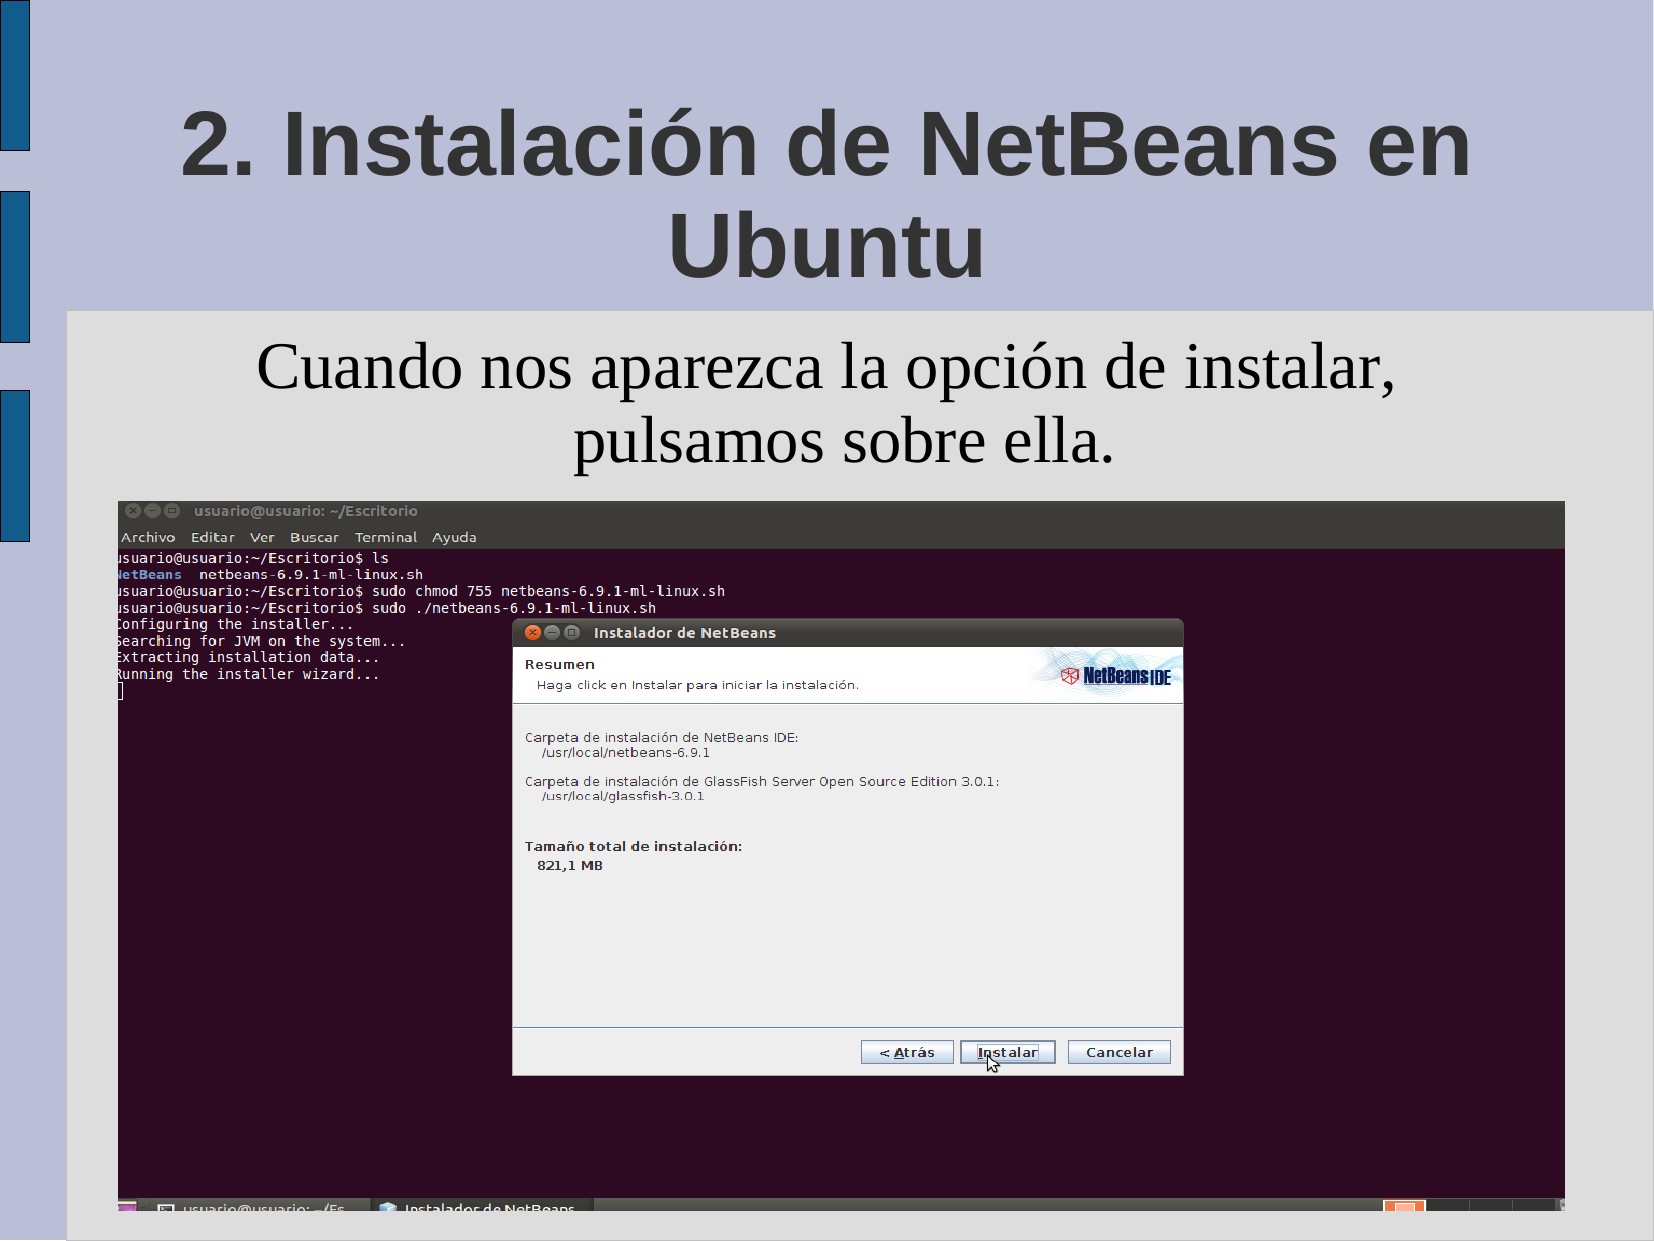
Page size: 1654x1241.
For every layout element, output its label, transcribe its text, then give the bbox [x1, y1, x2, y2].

picture [118, 501, 1565, 1211]
title 2. Instalación de NetBeans en Ubuntu [121, 92, 1534, 298]
subtitle Cuando nos aparezca la opción de instalar, pulsamos sobre ella. [121, 318, 1534, 501]
